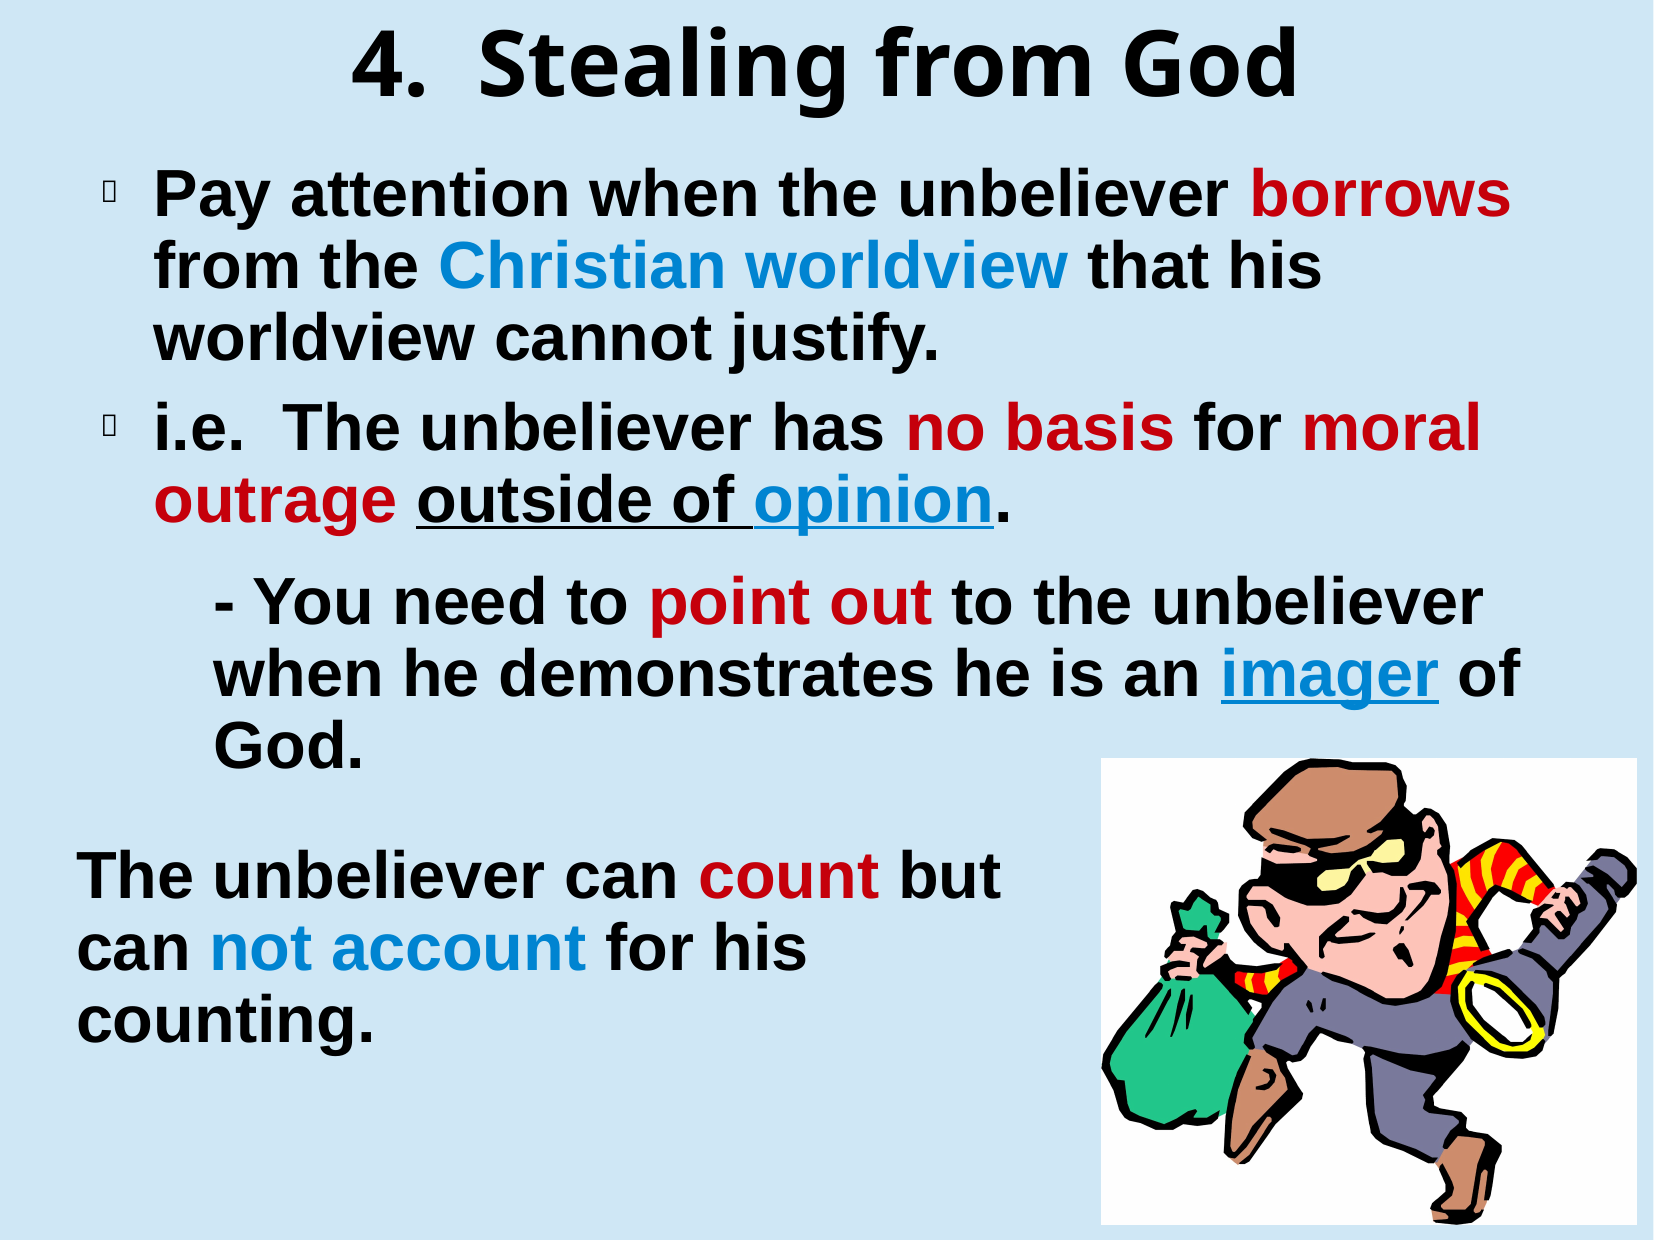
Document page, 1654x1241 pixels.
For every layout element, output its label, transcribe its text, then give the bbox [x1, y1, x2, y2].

list - You need to point out to the unbeliever when he demonstrates he is an imager of God. [195, 566, 1571, 774]
text_box The unbeliever can count but can not account for his counting. [76, 840, 1102, 1073]
list Pay attention when the unbeliever borrows from the Christian worldview that his worldview cannot justify. [82, 158, 1571, 392]
title 4. Stealing from God [82, 15, 1571, 119]
list i.e. The unbeliever has no basis for moral outrage outside of opinion. [82, 392, 1571, 567]
picture [1101, 758, 1637, 1225]
